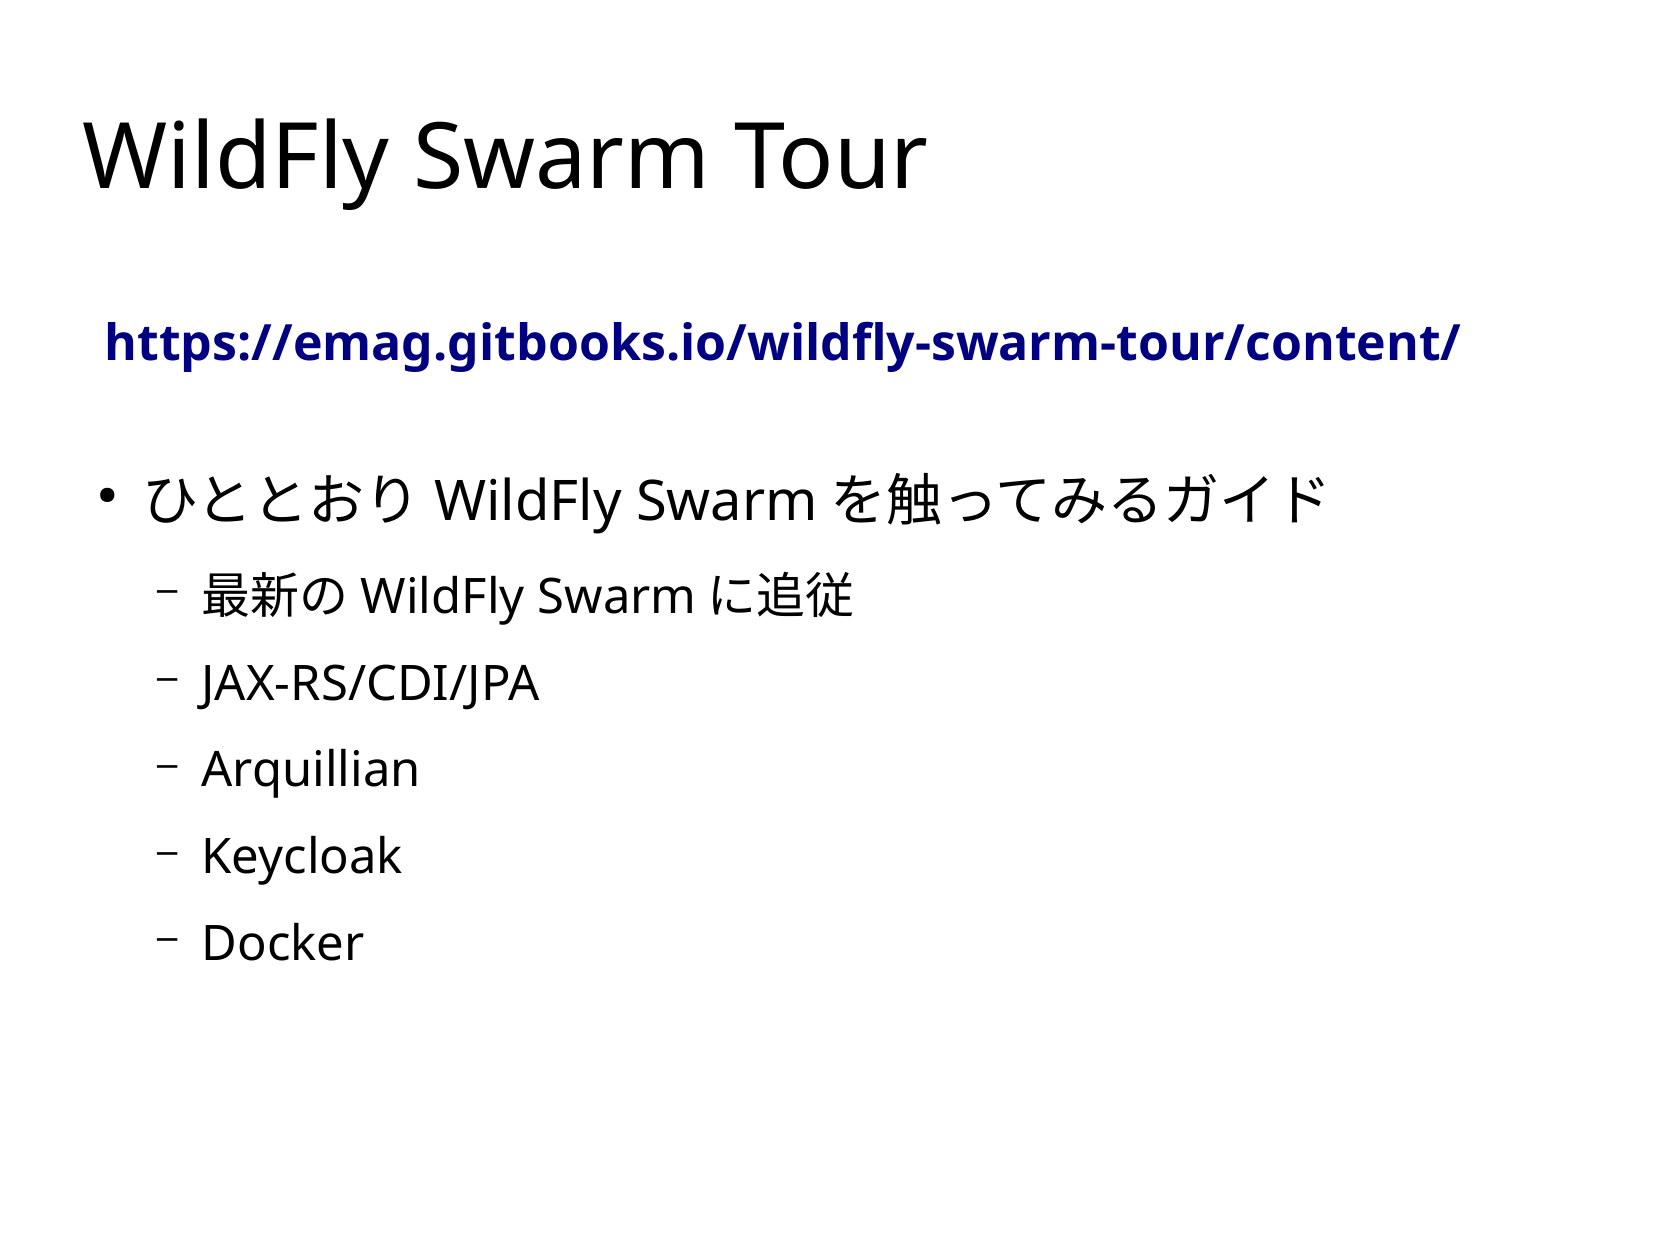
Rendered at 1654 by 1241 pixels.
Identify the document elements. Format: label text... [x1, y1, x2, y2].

list ひととおりWildFly Swarmを触ってみるガイド 最新のWildFly Swarmに追従 JAX-RS/CDI/JPA Arquillian Keycloak Docker [82, 455, 1571, 976]
title WildFly Swarm Tour [82, 49, 1571, 257]
text_box https://emag.gitbooks.io/wildfly-swarm-tour/content/ [90, 300, 1576, 385]
